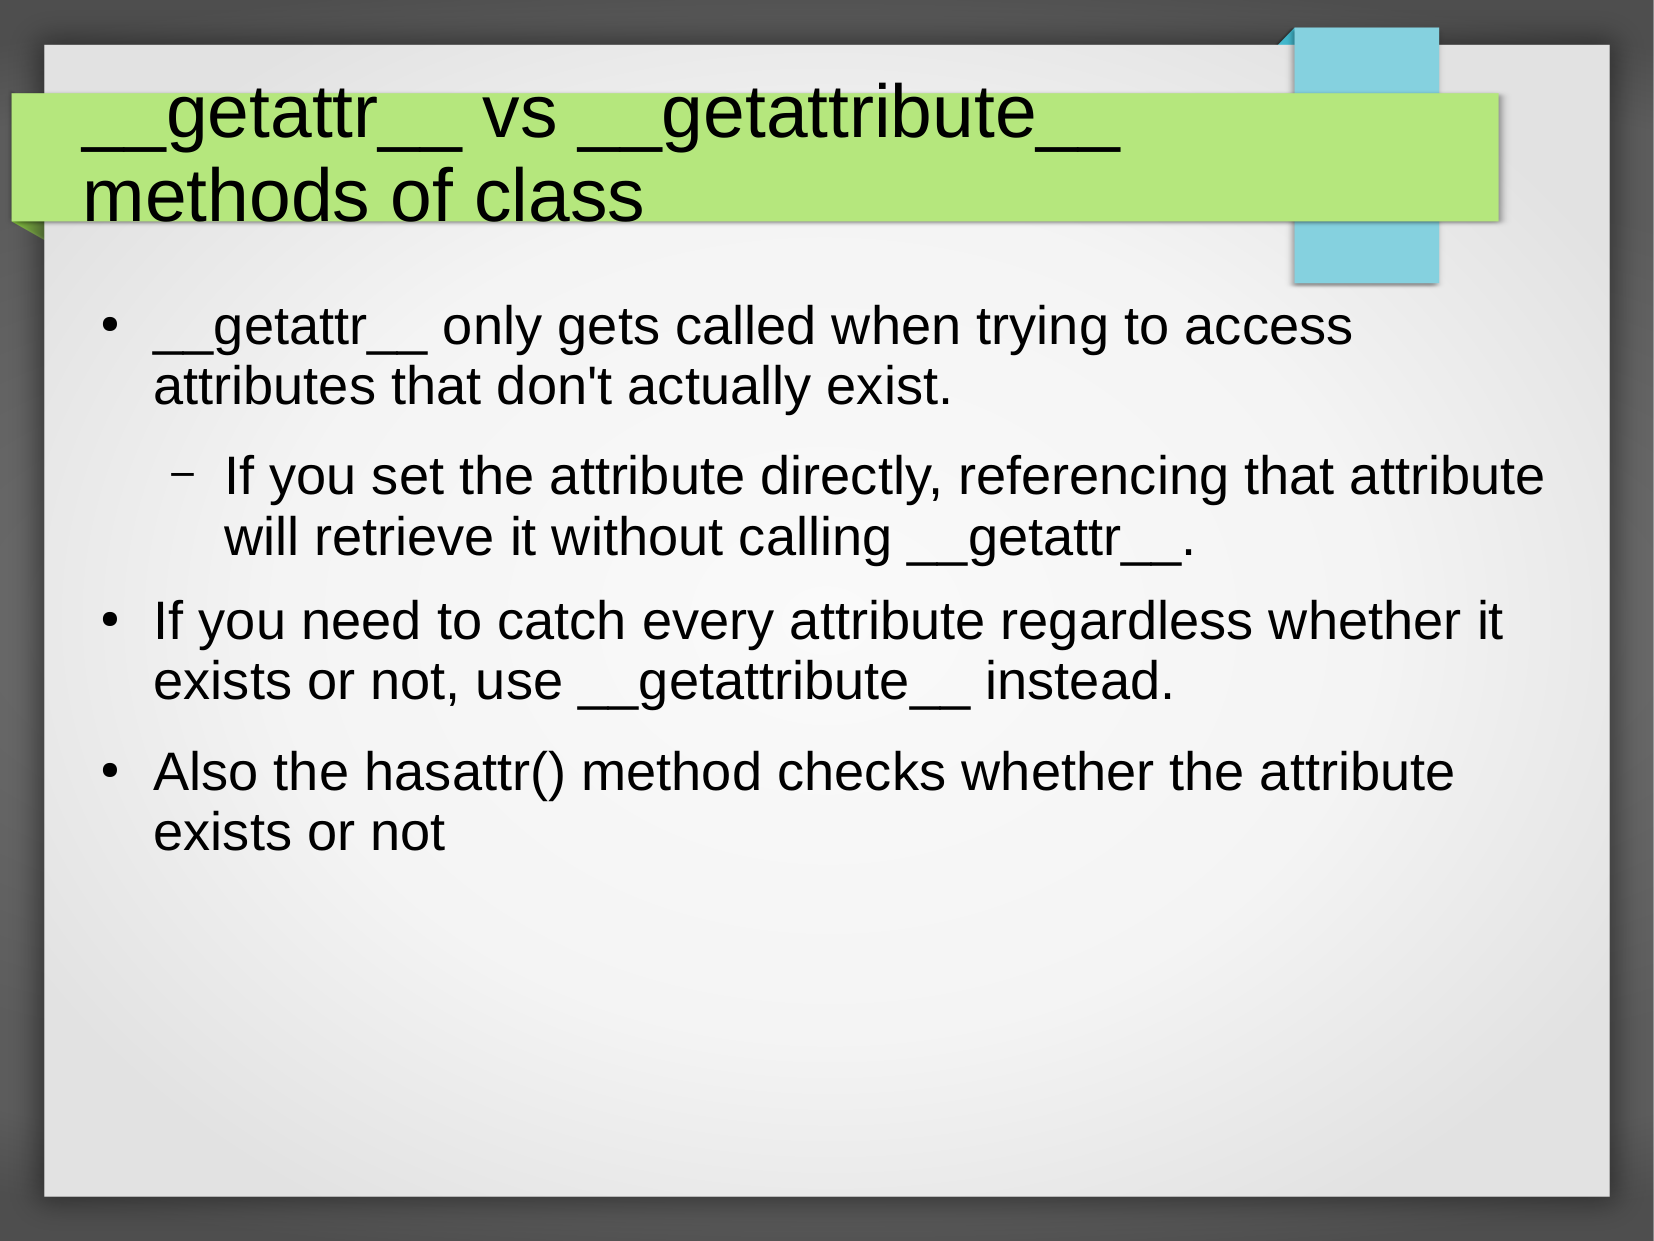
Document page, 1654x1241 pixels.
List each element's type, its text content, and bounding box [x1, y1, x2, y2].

picture [0, 0, 1654, 1241]
list __getattr__ only gets called when trying to access attributes that don't actually exist. If you set the attribute directly, referencing that attribute will retrieve it without calling __getattr__. If you need to catch every attribute regardless whether it exists or not, use __getattribute__ instead. Also the hasattr() method checks whether the attribute exists or not [82, 295, 1571, 1015]
title __getattr__ vs __getattribute__ methods of class [82, 69, 1264, 238]
